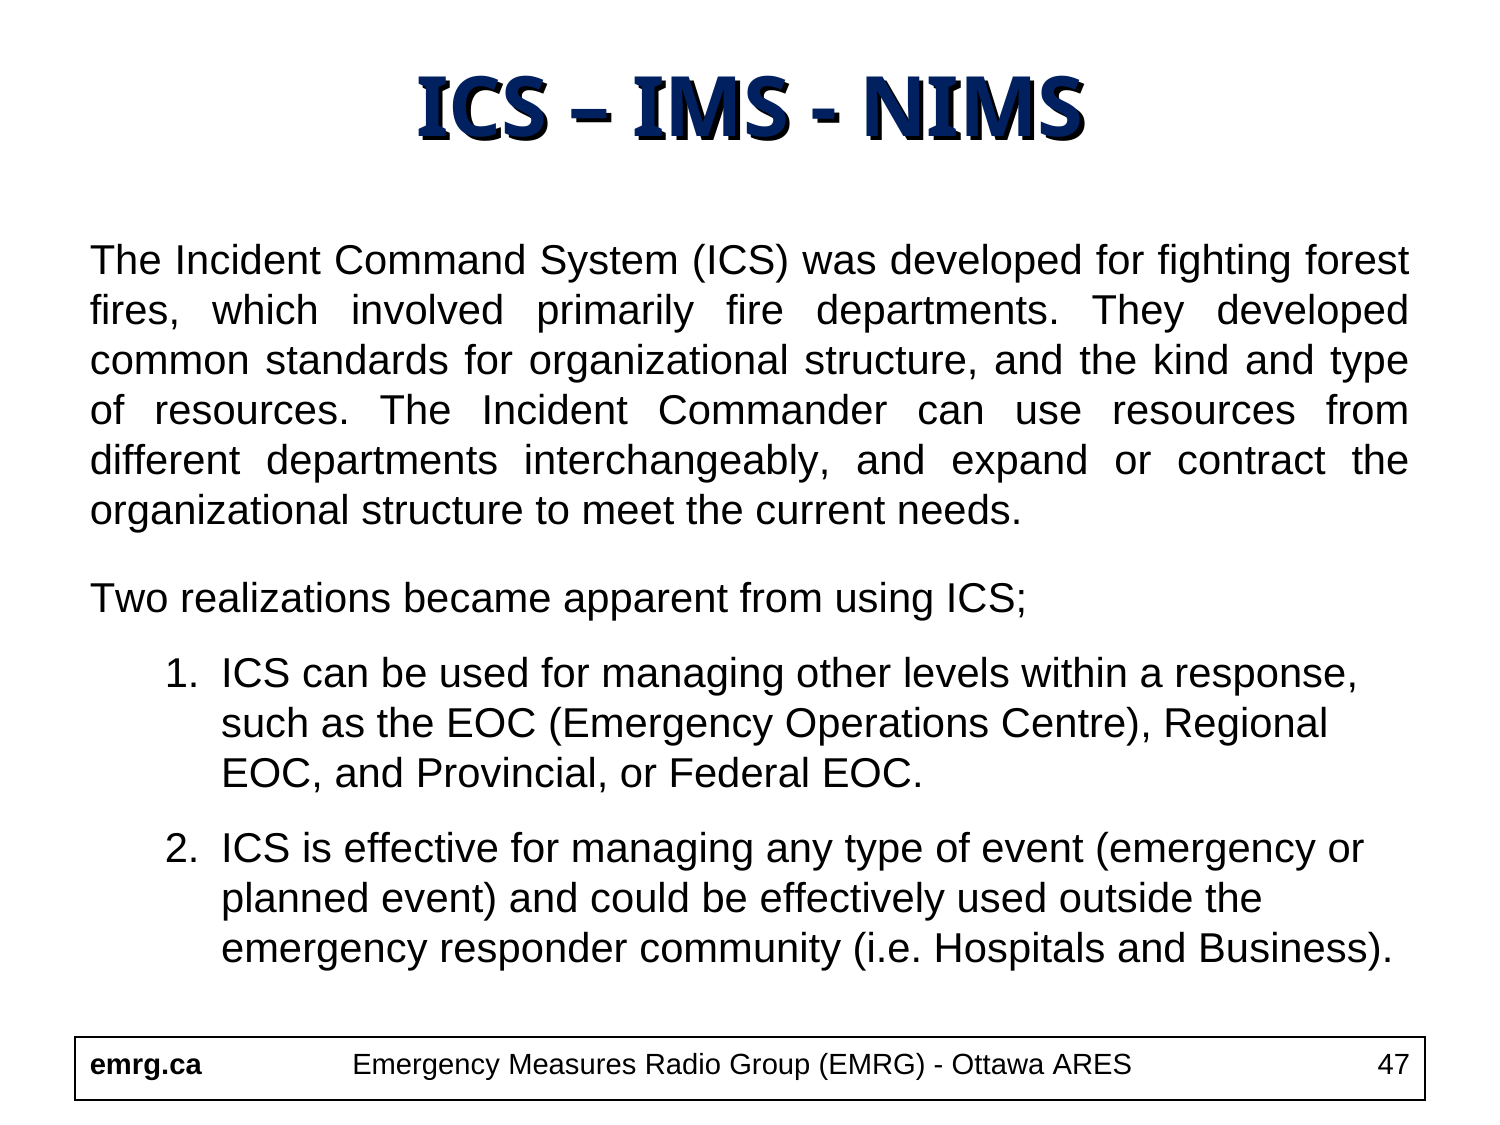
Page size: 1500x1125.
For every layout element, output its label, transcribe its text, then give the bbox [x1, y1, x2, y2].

text_box <number> [1246, 1038, 1426, 1103]
text_box Emergency Measures Radio Group (EMRG) - Ottawa ARES [247, 1038, 1238, 1103]
text_box The Incident Command System (ICS) was developed for fighting forest fires, which involved primarily fire departments. They developed common standards for organizational structure, and the kind and type of resources. The Incident Commander can use resources from different departments interchangeably, and expand or contract the organizational structure to meet the current needs. Two realizations became apparent from using ICS; ICS can be used for managing other levels within a response, such as the EOC (Emergency Operations Centre), Regional EOC, and Provincial, or Federal EOC. ICS is effective for managing any type of event (emergency or planned event) and could be effectively used outside the emergency responder community (i.e. Hospitals and Business). [75, 224, 1426, 1038]
text_box ICS – IMS - NIMS [75, 45, 1426, 188]
